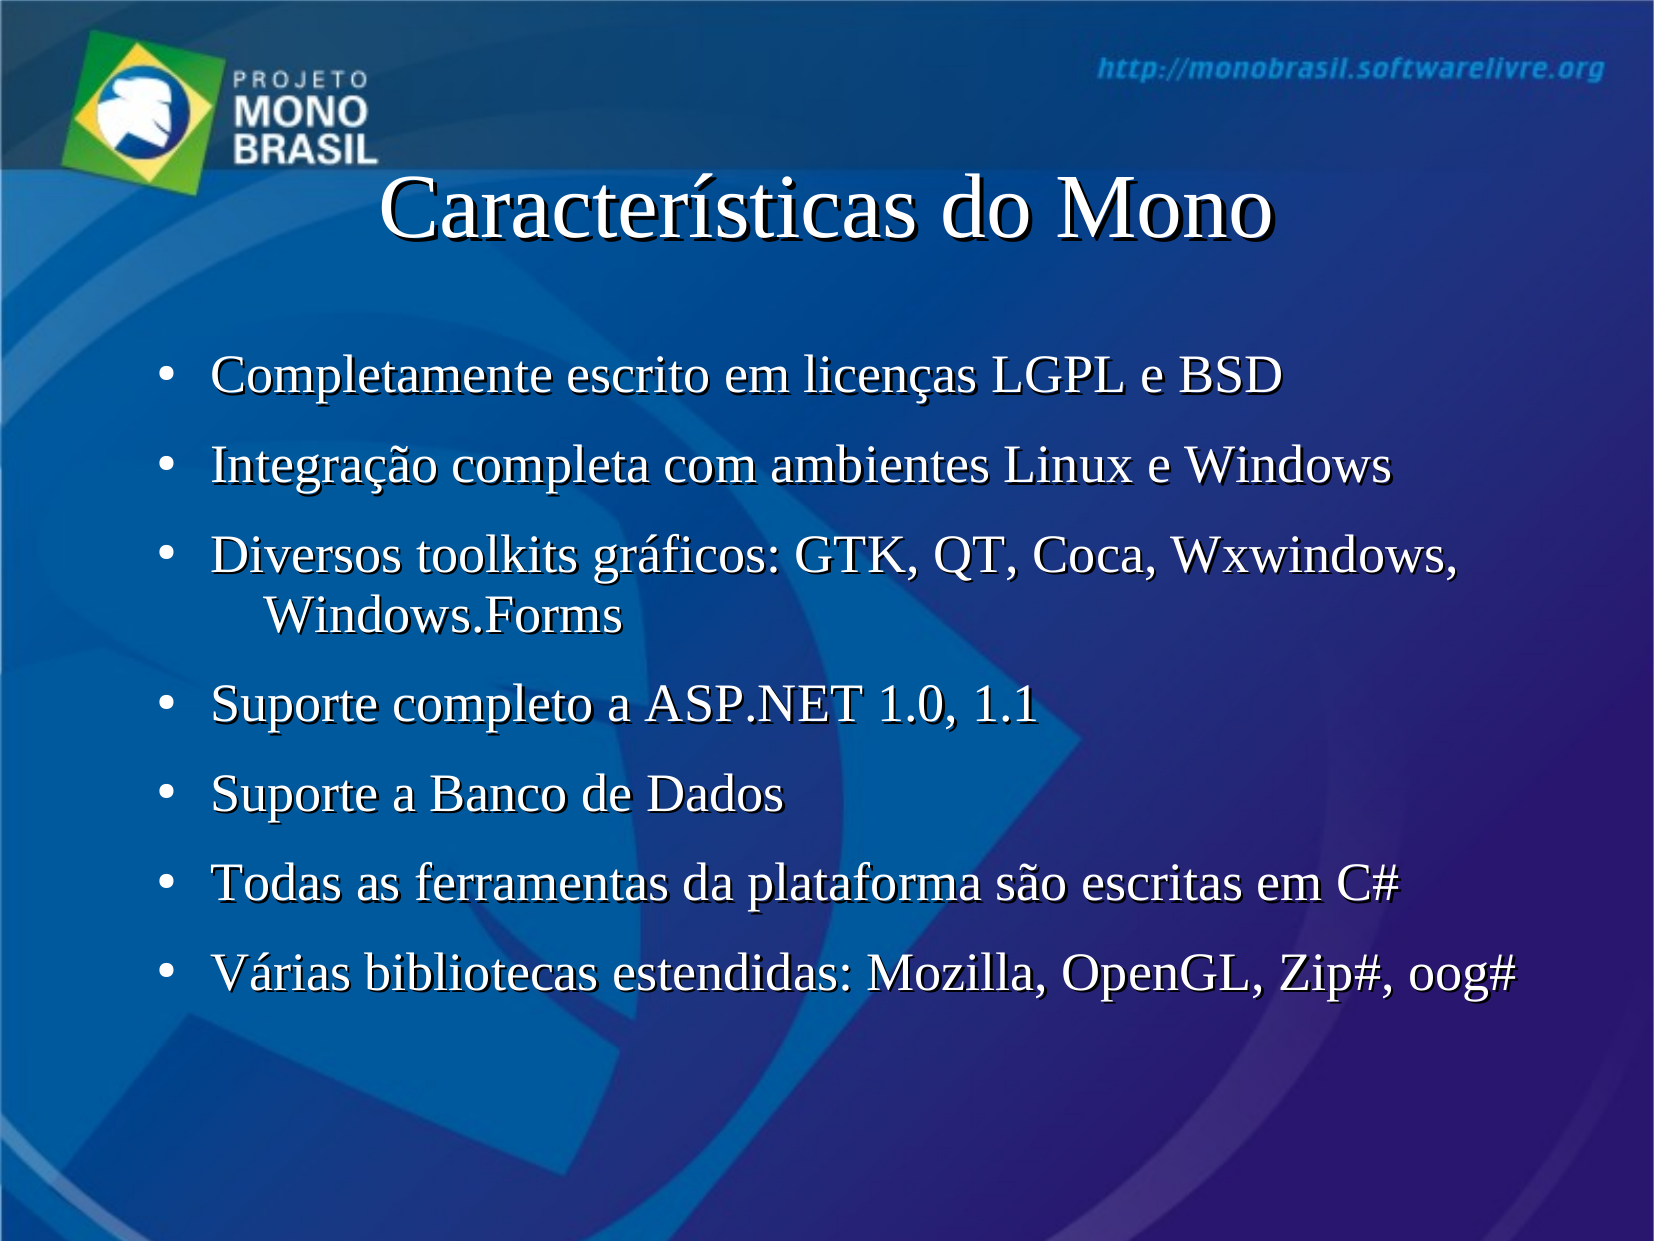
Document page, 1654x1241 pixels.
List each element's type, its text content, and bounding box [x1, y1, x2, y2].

picture [0, 0, 1654, 1241]
list Completamente escrito em licenças LGPL e BSD Integração completa com ambientes Linux e Windows Diversos toolkits gráficos: GTK, QT, Coca, Wxwindows, Windows.Forms Suporte completo a ASP.NET 1.0, 1.1 Suporte a Banco de Dados Todas as ferramentas da plataforma são escritas em C# Várias bibliotecas estendidas: Mozilla, OpenGL, Zip#, oog# [121, 344, 1534, 1127]
title Características do Mono [121, 102, 1534, 311]
